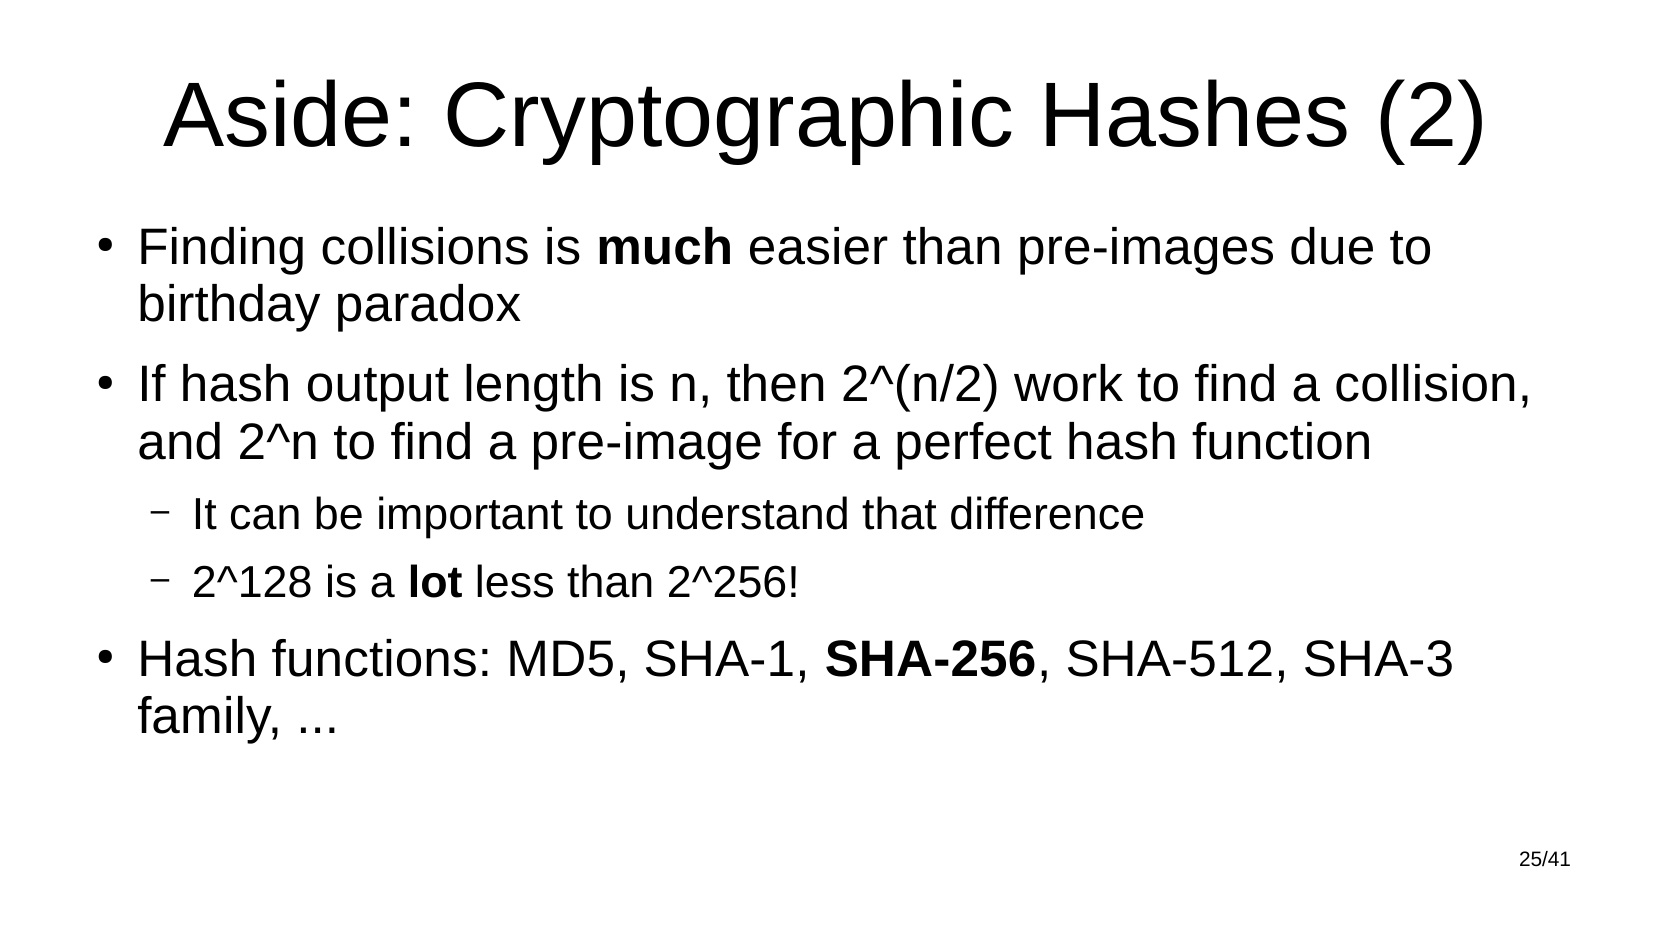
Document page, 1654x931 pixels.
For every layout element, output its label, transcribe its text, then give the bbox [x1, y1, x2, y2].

list Finding collisions is much easier than pre-images due to birthday paradox If hash output length is n, then 2^(n/2) work to find a collision, and 2^n to find a pre-image for a perfect hash function It can be important to understand that difference 2^128 is a lot less than 2^256! Hash functions: MD5, SHA-1, SHA-256, SHA-512, SHA-3 family, ... [82, 217, 1571, 758]
title Aside: Cryptographic Hashes (2) [82, 37, 1571, 193]
